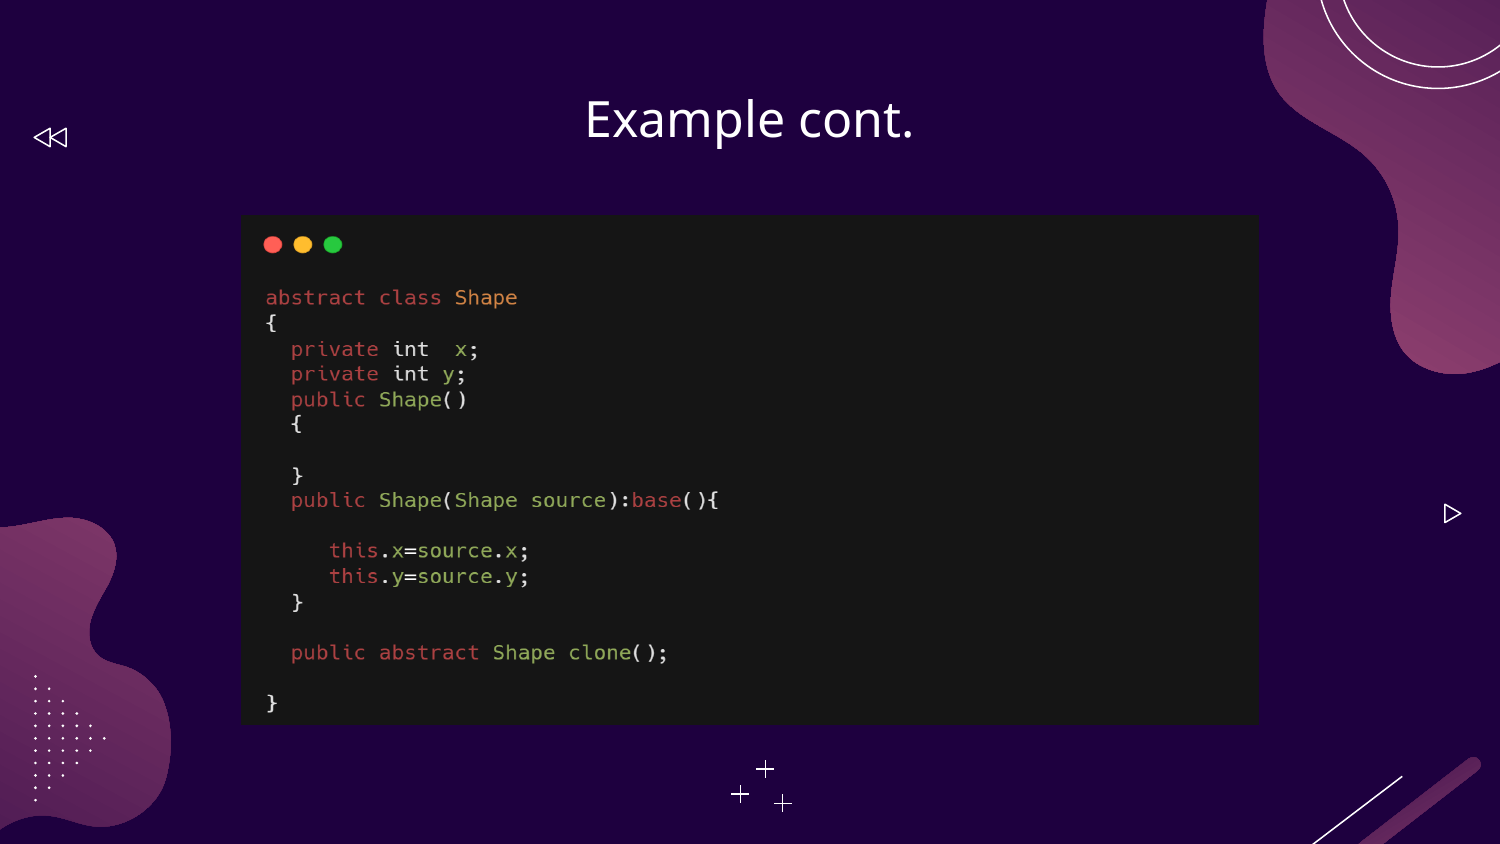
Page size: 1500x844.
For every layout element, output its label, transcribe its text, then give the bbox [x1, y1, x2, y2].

text_box Example cont. [118, 72, 1382, 167]
picture [241, 215, 1259, 725]
